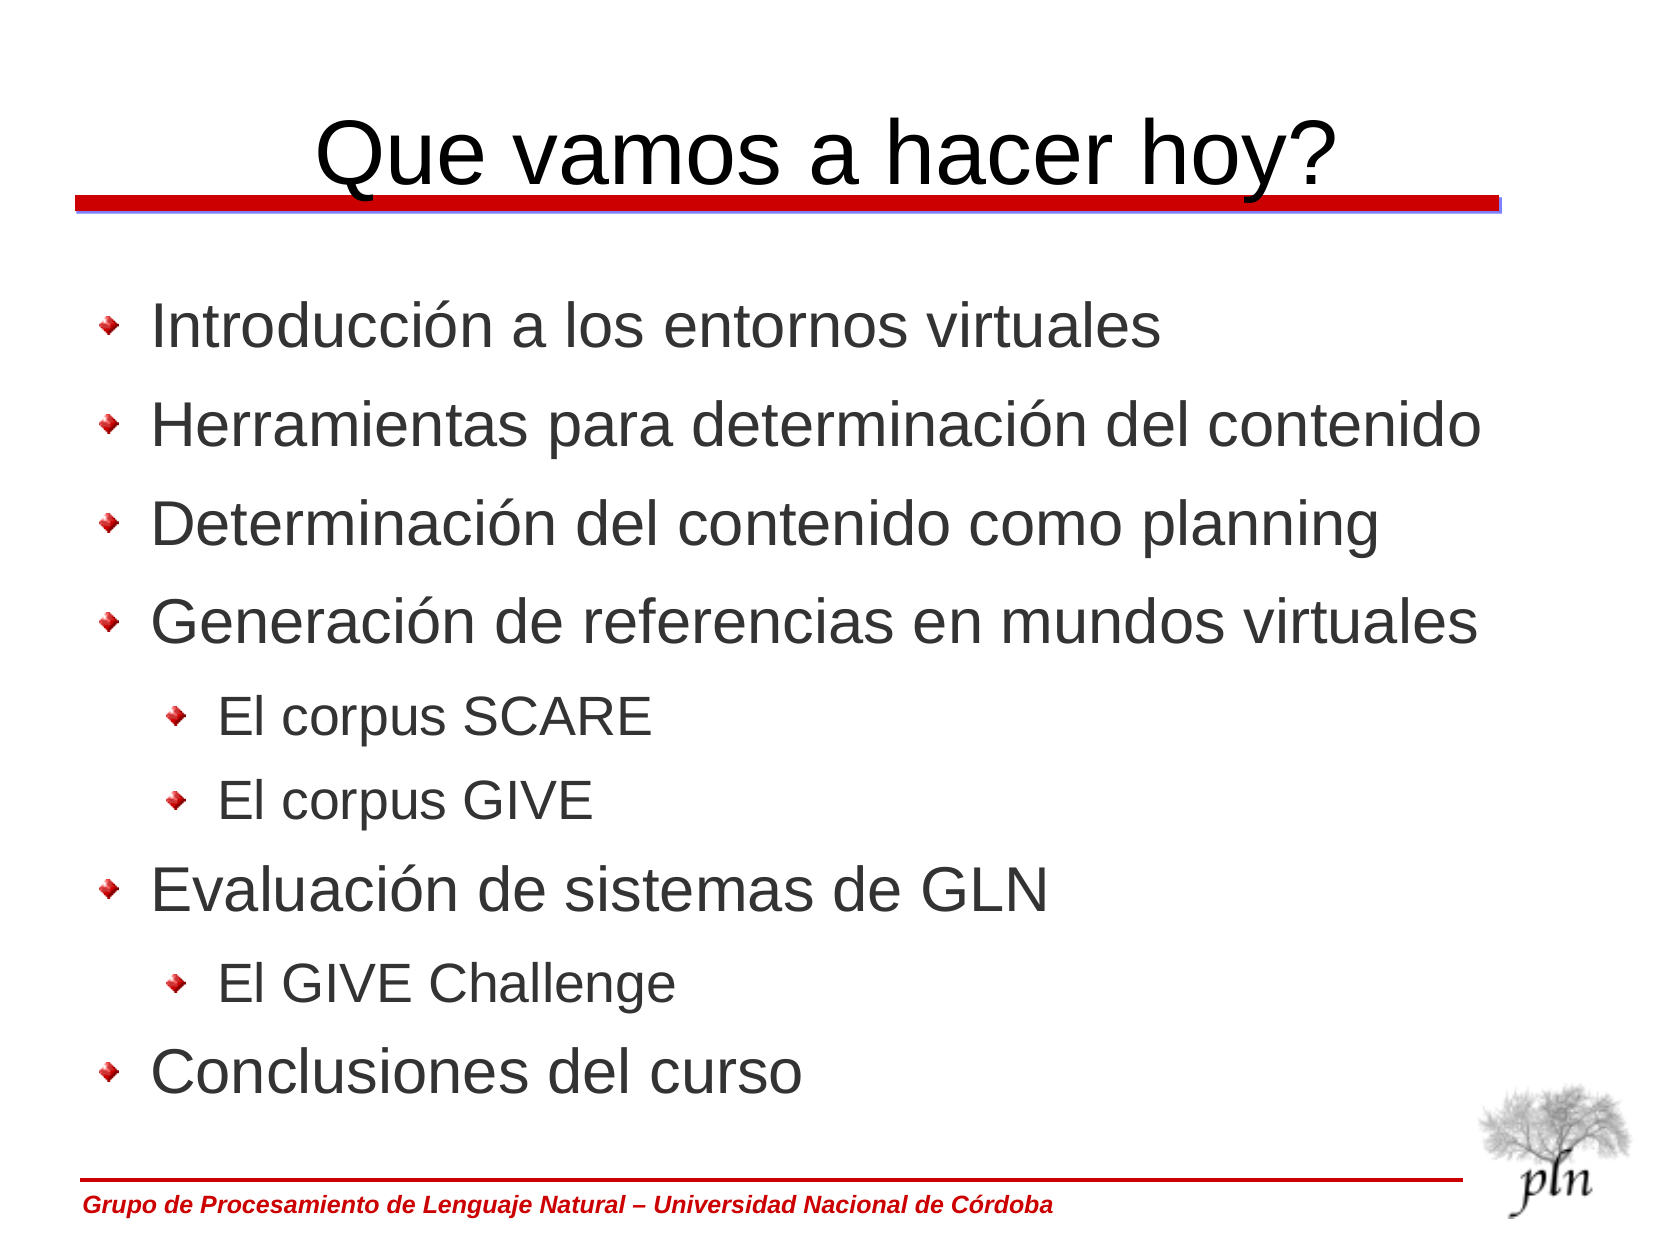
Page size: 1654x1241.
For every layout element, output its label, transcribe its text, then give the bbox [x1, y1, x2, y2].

picture [1477, 1083, 1635, 1219]
list Introducción a los entornos virtuales Herramientas para determinación del contenido Determinación del contenido como planning Generación de referencias en mundos virtuales El corpus SCARE El corpus GIVE Evaluación de sistemas de GLN El GIVE Challenge Conclusiones del curso [82, 290, 1571, 1109]
title Que vamos a hacer hoy? [82, 49, 1571, 257]
